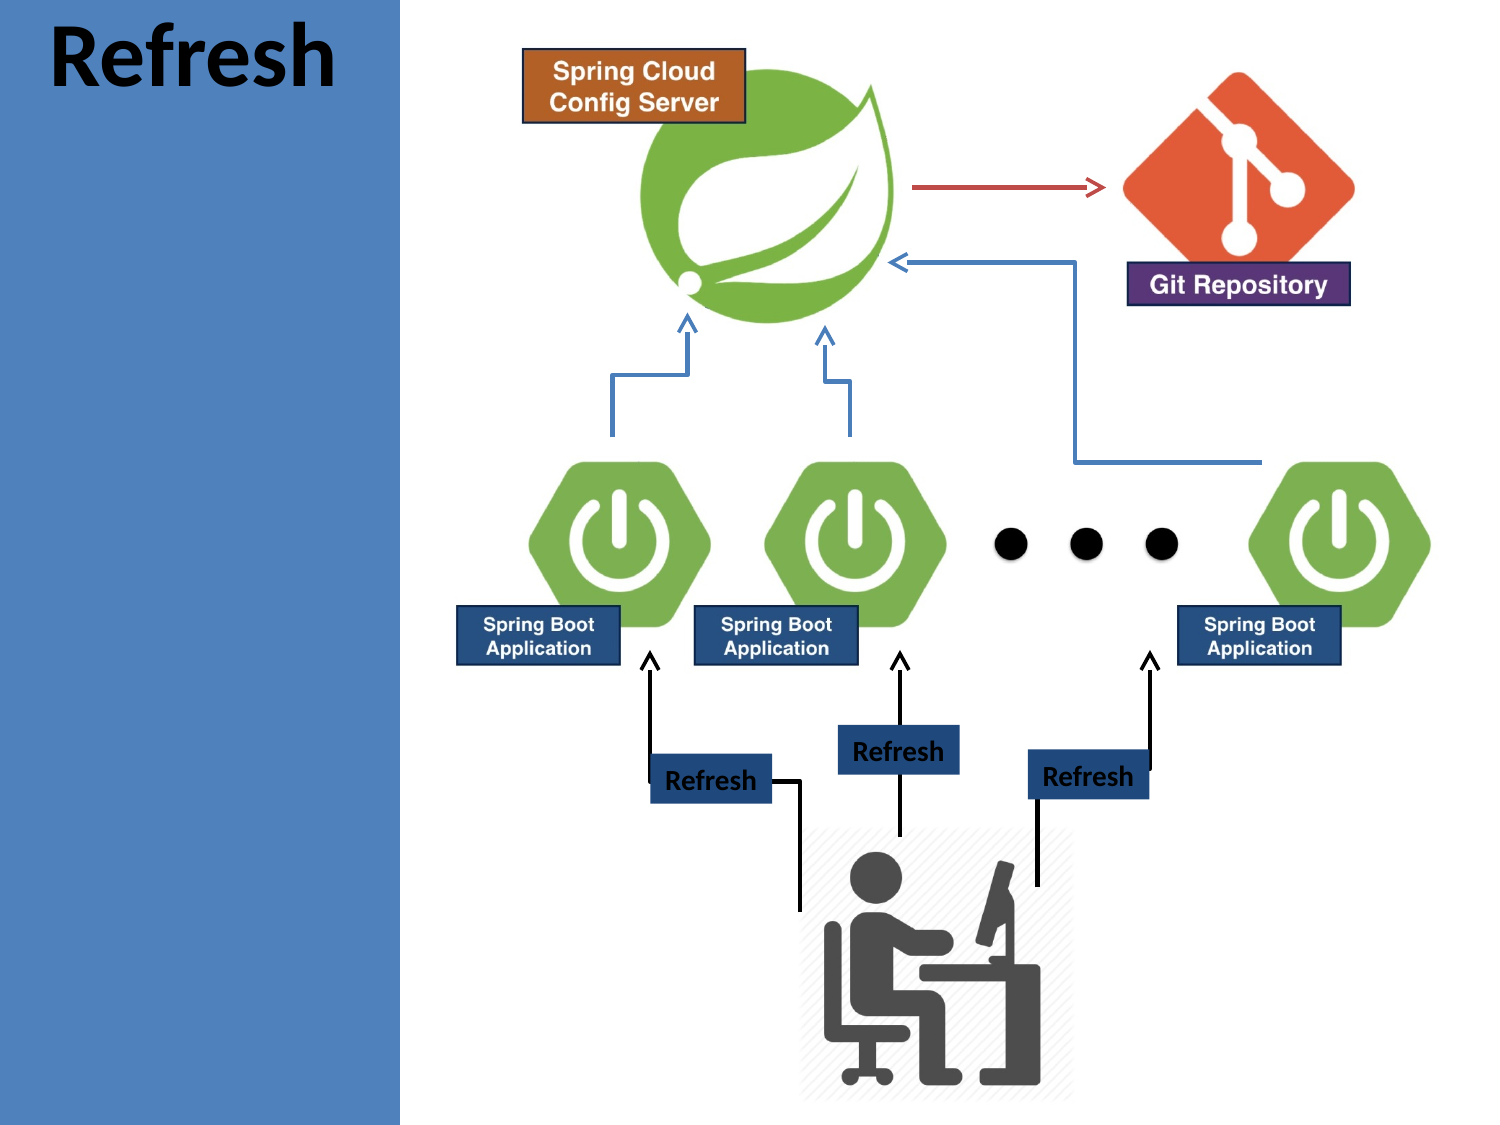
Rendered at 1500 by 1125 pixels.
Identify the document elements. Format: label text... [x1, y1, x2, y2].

text_box Refresh [837, 724, 960, 775]
text_box Refresh [1027, 749, 1150, 800]
picture [433, 6, 1475, 1105]
title Refresh [0, 0, 400, 1125]
text_box Refresh [650, 753, 773, 804]
